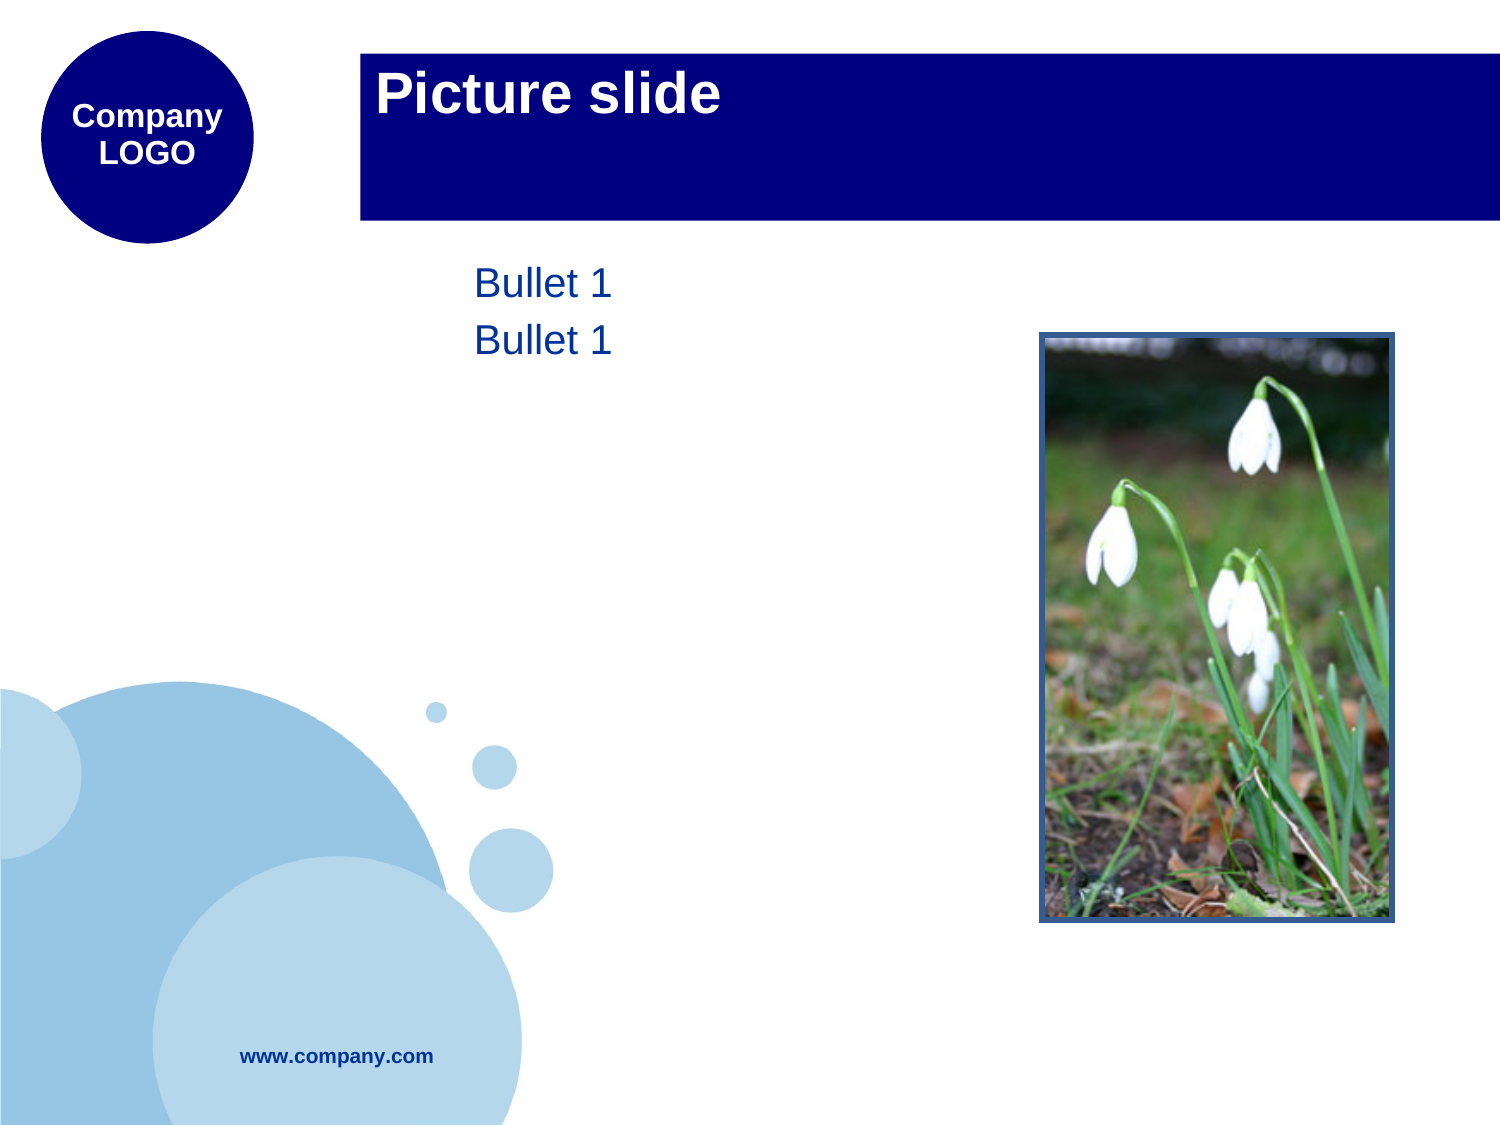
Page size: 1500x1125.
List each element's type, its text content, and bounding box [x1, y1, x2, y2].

list Bullet 1 Bullet 1 [459, 252, 955, 915]
picture [0, 638, 625, 1125]
picture [1045, 338, 1389, 917]
title Picture slide [360, 53, 1500, 221]
